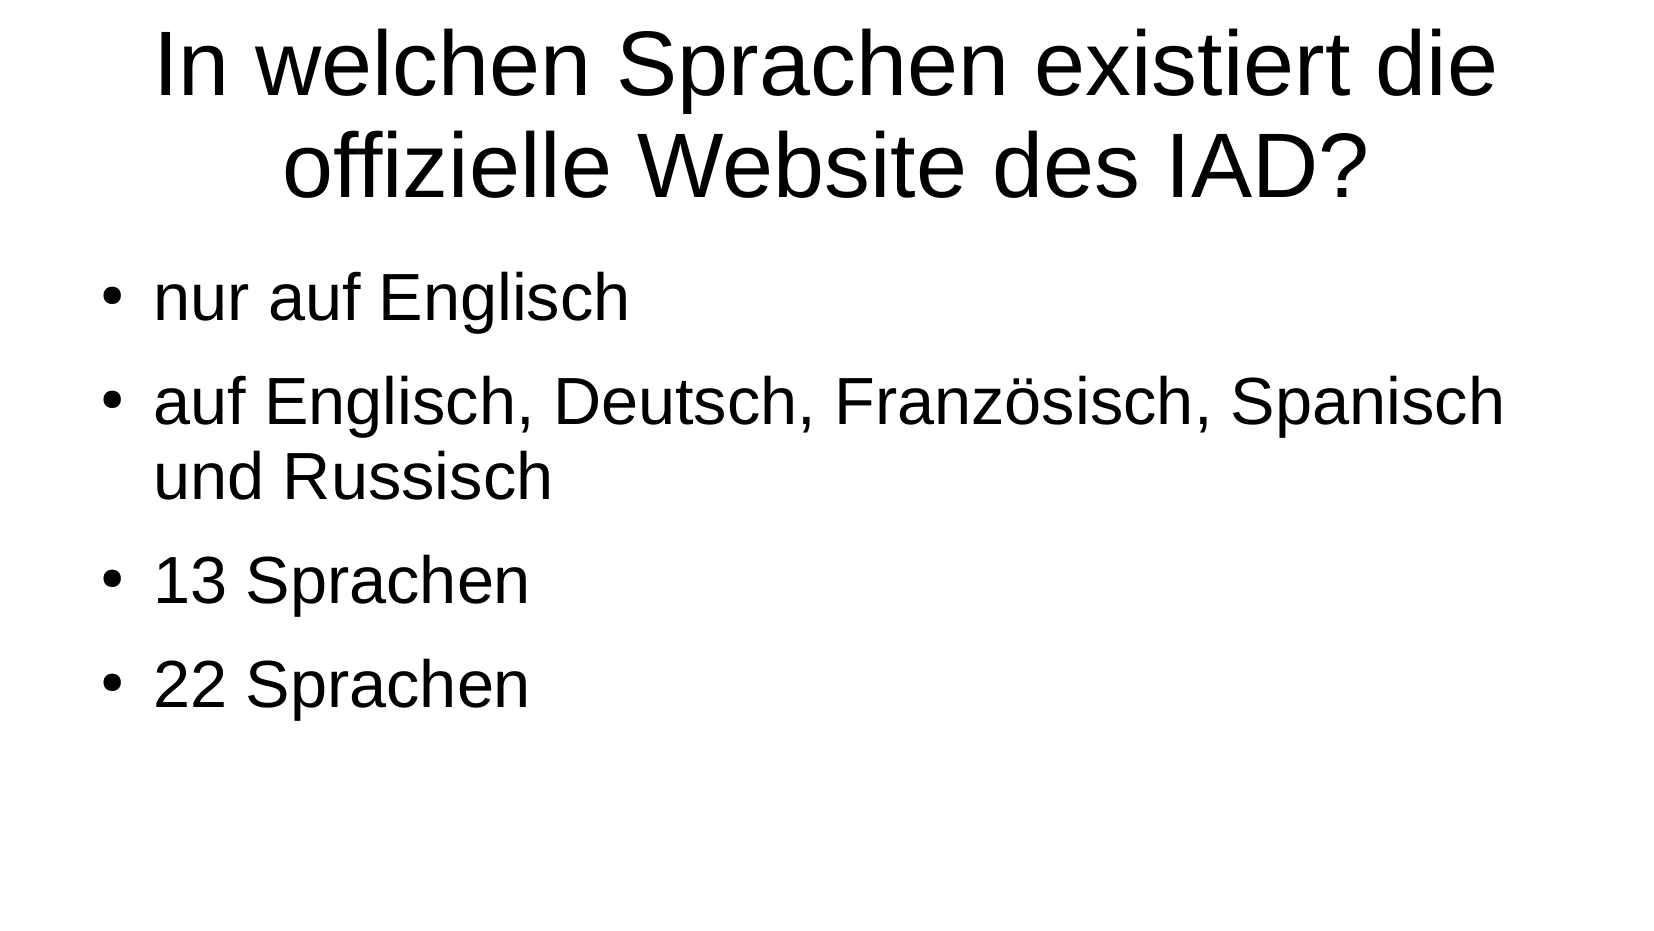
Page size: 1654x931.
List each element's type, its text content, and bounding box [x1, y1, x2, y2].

list nur auf Englisch auf Englisch, Deutsch, Französisch, Spanisch und Russisch 13 Sprachen 22 Sprachen [82, 259, 1571, 851]
title In welchen Sprachen existiert die offizielle Website des IAD? [82, 12, 1571, 218]
